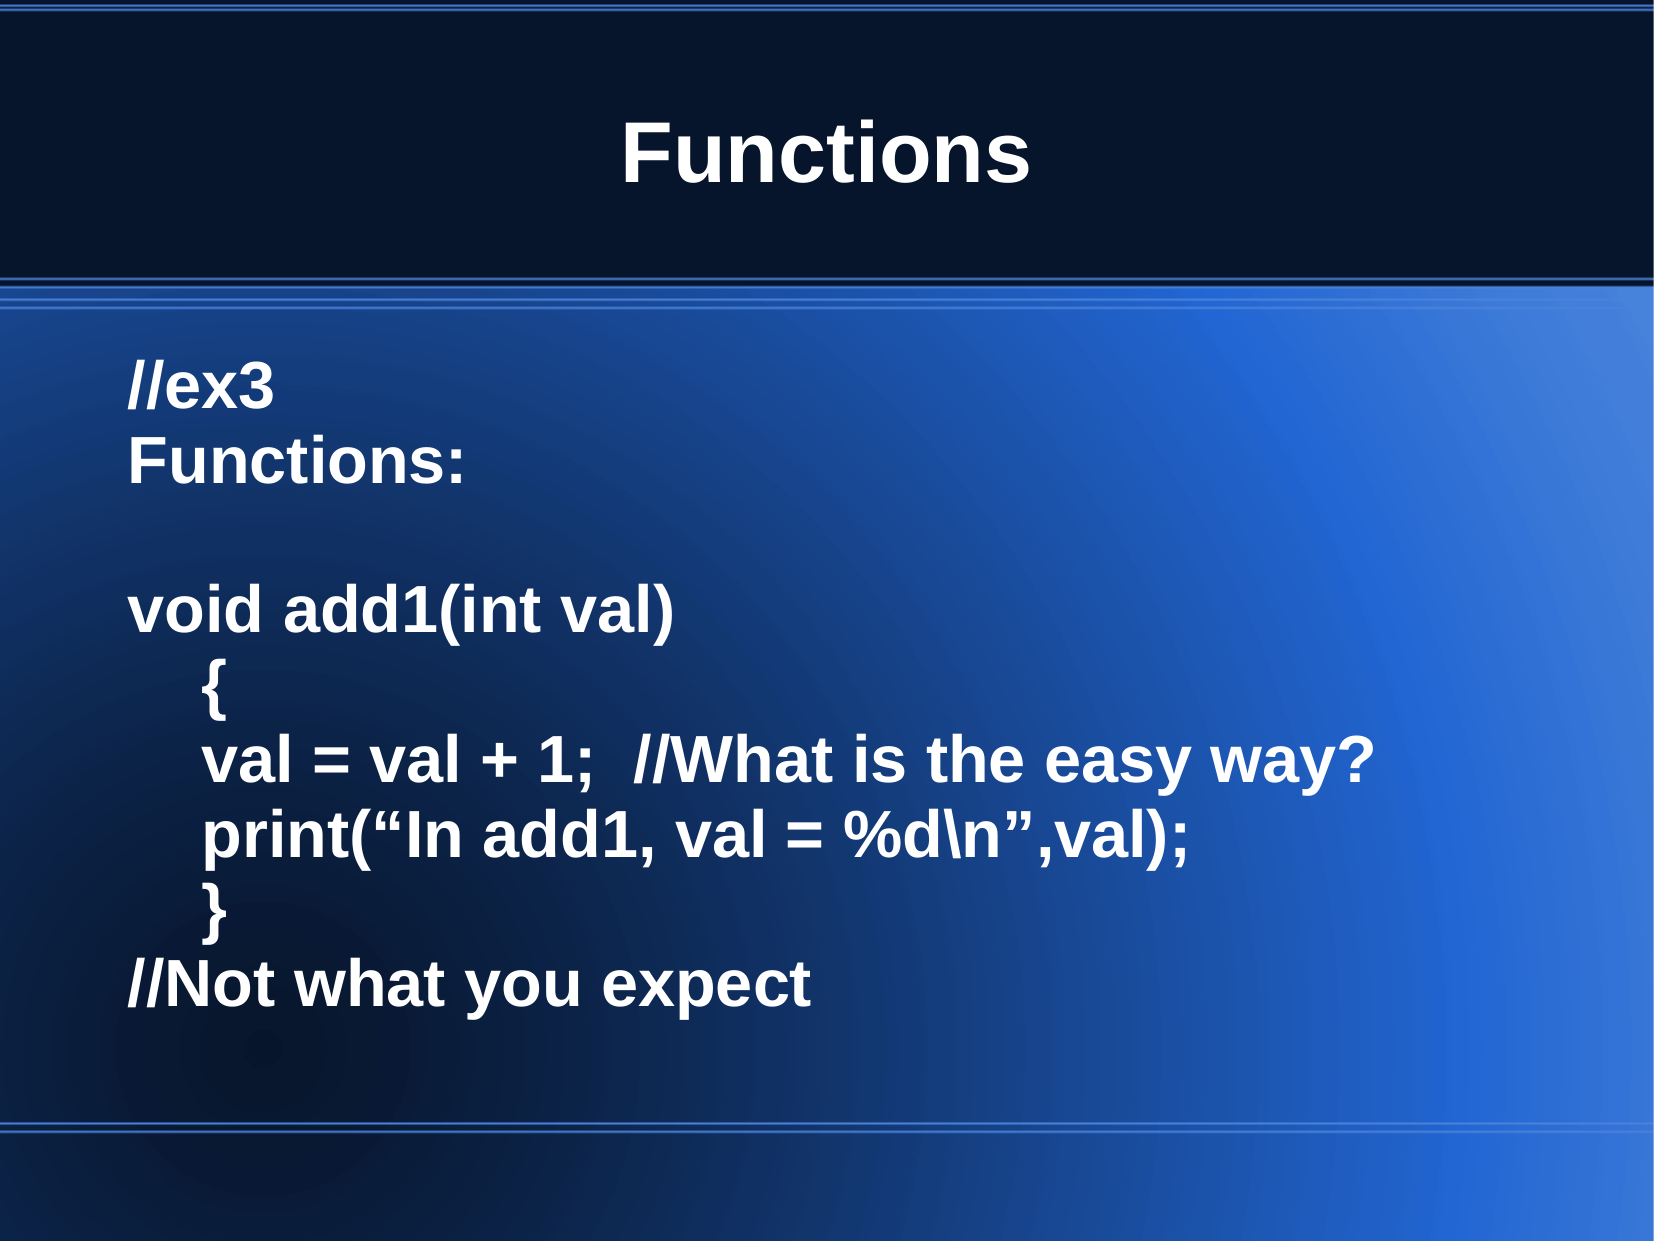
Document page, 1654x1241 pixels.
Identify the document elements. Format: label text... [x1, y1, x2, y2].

list //ex3 Functions: void add1(int val) { val = val + 1; //What is the easy way? print(“In add1, val = %d\n”,val); } //Not what you expect [56, 348, 1546, 1051]
picture [0, 0, 1654, 1241]
title Functions [82, 49, 1571, 257]
